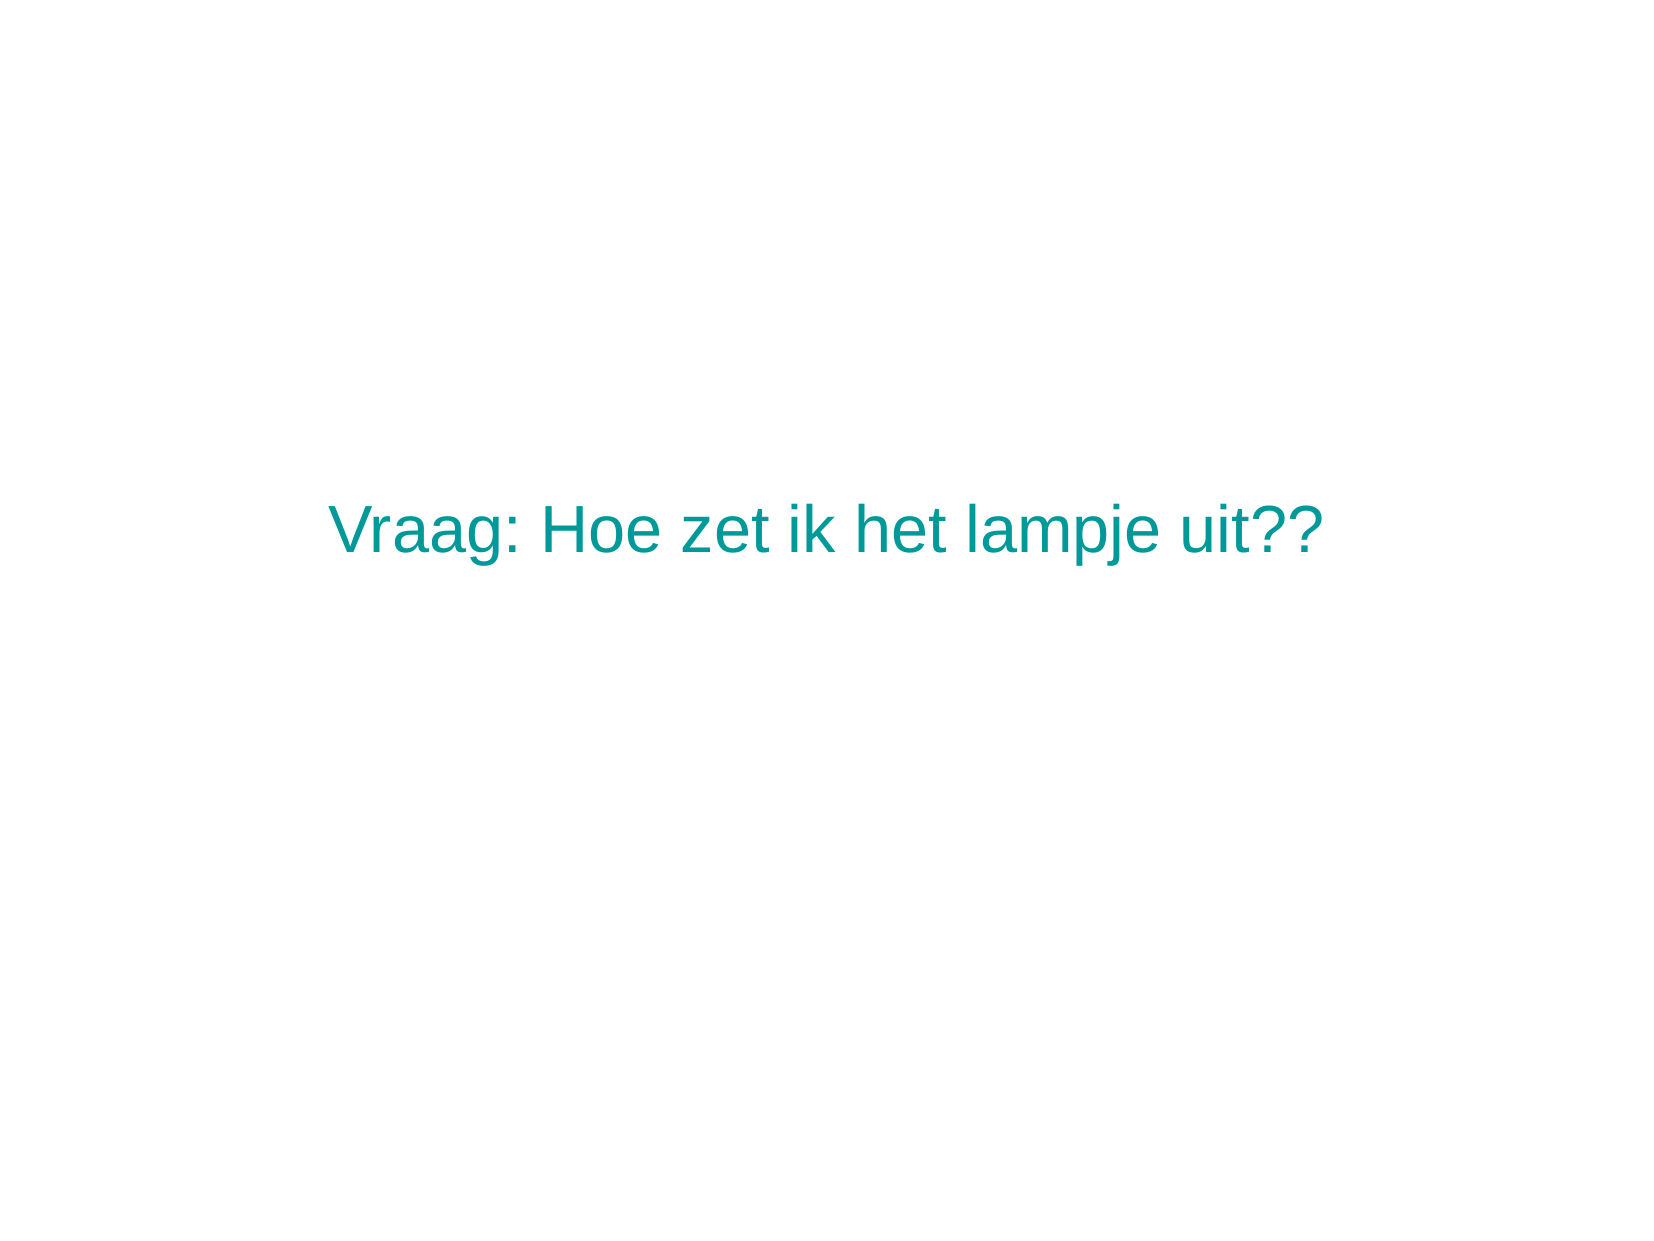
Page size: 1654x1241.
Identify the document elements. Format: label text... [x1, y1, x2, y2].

subtitle Vraag: Hoe zet ik het lampje uit?? [82, 49, 1571, 1010]
